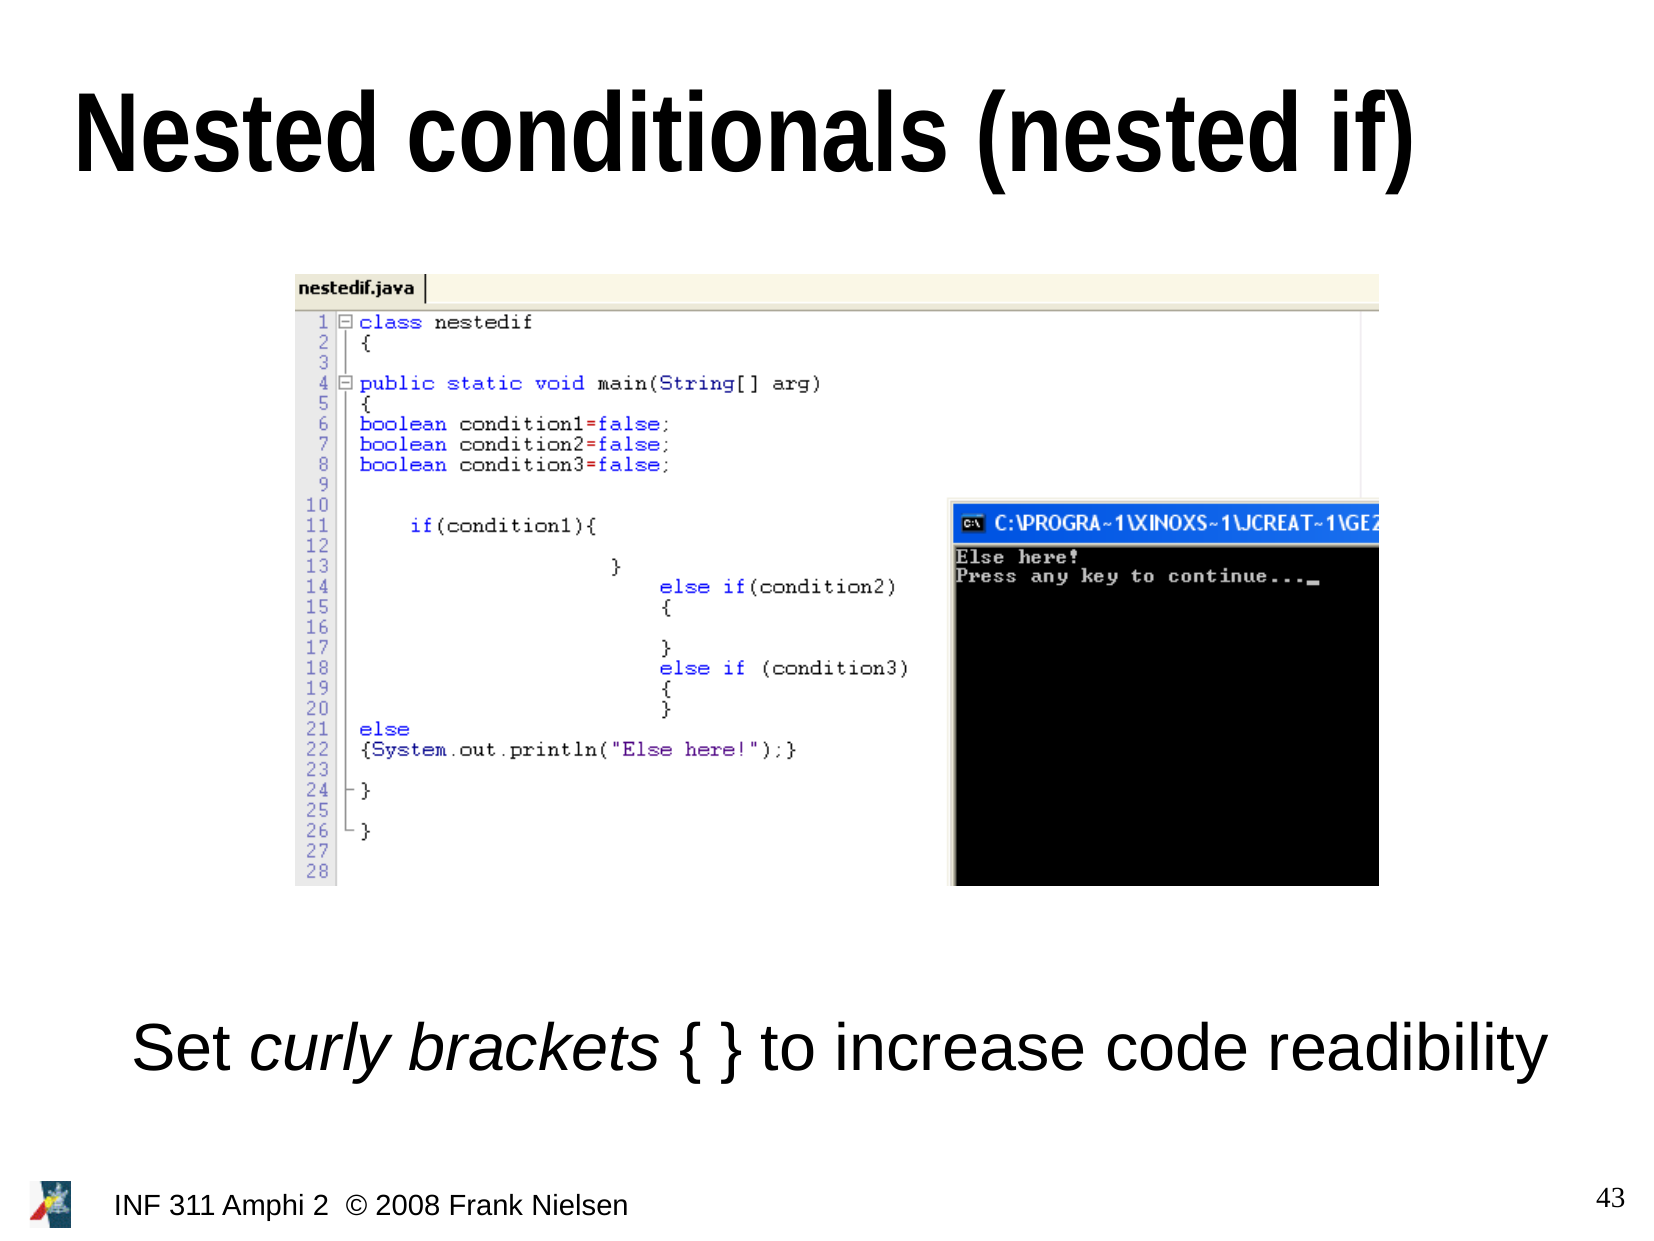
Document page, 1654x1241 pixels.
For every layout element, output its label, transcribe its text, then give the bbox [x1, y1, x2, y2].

text_box Set curly brackets { } to increase code readibility [116, 1002, 1565, 1093]
text_box Nested conditionals (nested if) [59, 59, 1625, 203]
picture [295, 274, 1379, 886]
picture [29, 1181, 71, 1228]
